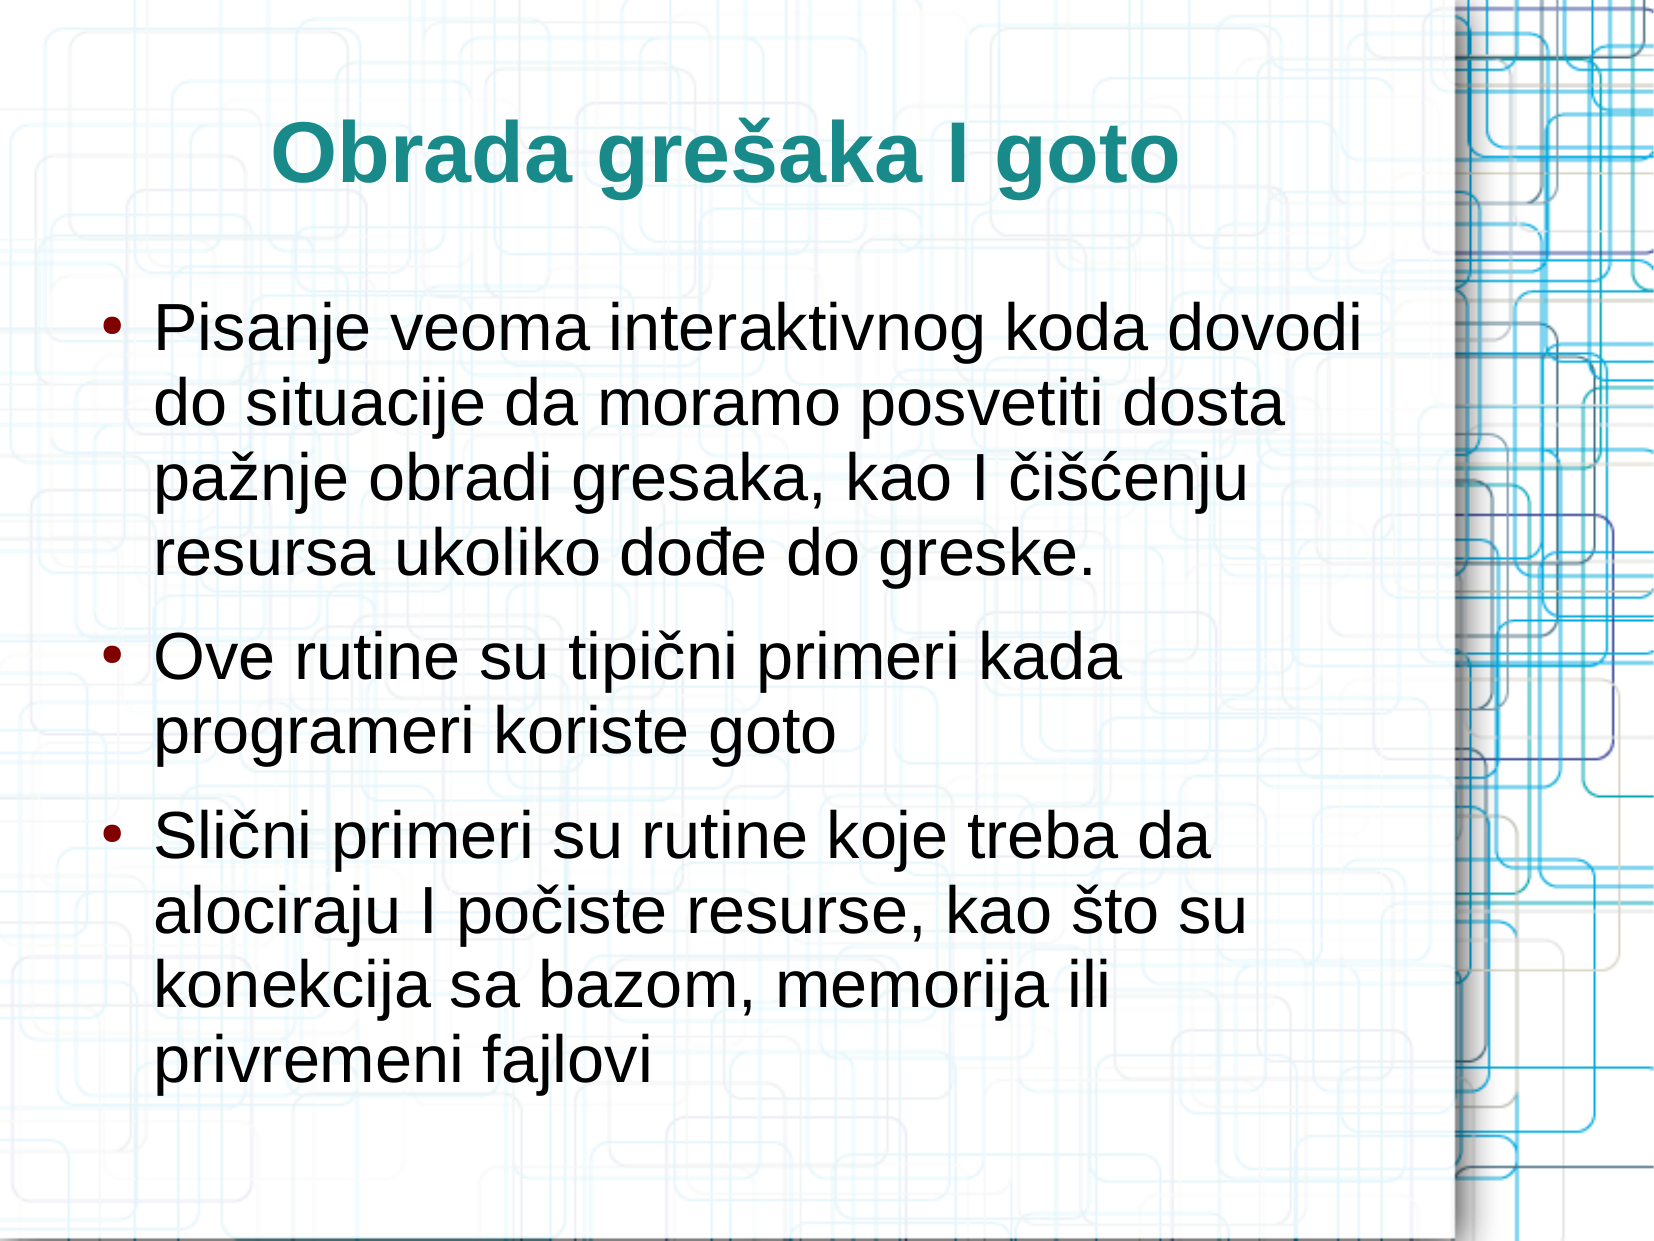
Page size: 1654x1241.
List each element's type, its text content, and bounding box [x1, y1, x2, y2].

title Obrada grešaka I goto [59, 49, 1418, 257]
list Pisanje veoma interaktivnog koda dovodi do situacije da moramo posvetiti dosta pažnje obradi gresaka, kao I čišćenju resursa ukoliko dođe do greske. Ove rutine su tipični primeri kada programeri koriste goto Slični primeri su rutine koje treba da alociraju I počiste resurse, kao što su konekcija sa bazom, memorija ili privremeni fajlovi [82, 290, 1418, 1202]
picture [0, 0, 1654, 1241]
